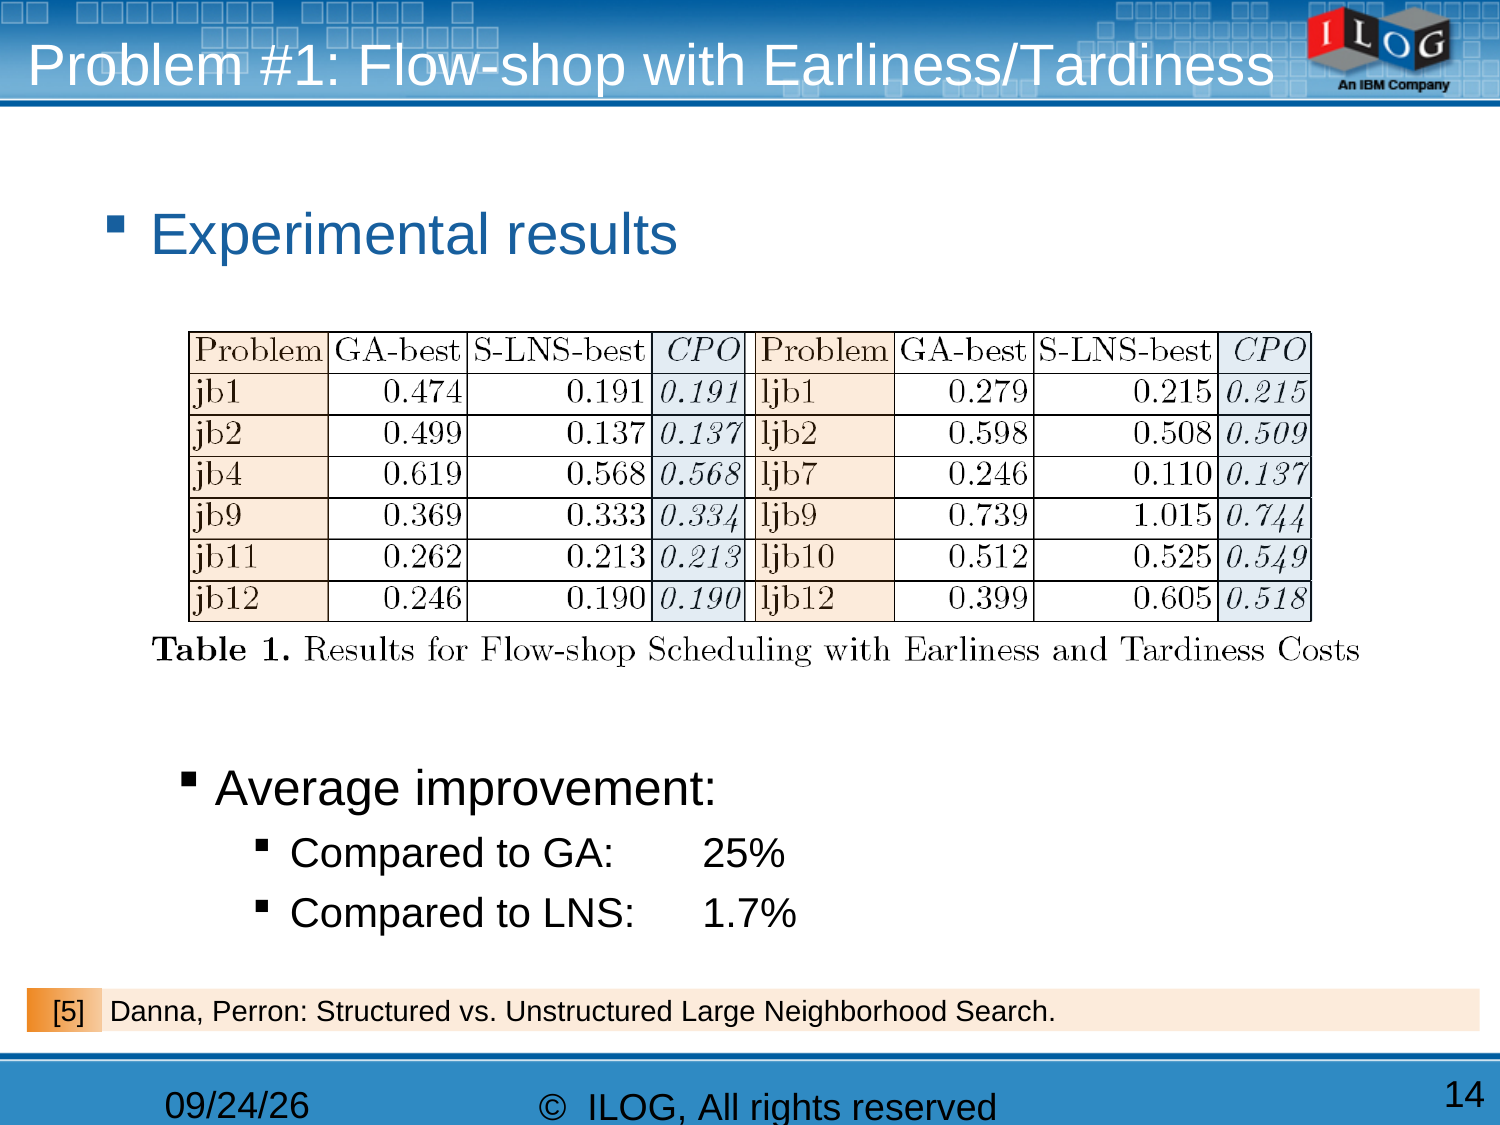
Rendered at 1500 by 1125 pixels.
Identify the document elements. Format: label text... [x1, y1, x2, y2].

text_box [1218, 331, 1313, 622]
text_box [5] Danna, Perron: Structured vs. Unstructured Large Neighborhood Search. [37, 984, 1073, 1036]
title Problem #1: Flow-shop with Earliness/Tardiness [12, 0, 1300, 144]
text_box [26, 988, 37, 1032]
picture [0, 0, 1500, 1125]
picture [775, 1102, 785, 1118]
text_box [1073, 988, 1480, 1032]
text_box [754, 331, 895, 622]
text_box [650, 332, 745, 622]
text_box [189, 331, 329, 622]
list Experimental results Average improvement: Compared to GA: 25% Compared to LNS: 1.7% [87, 174, 1413, 988]
